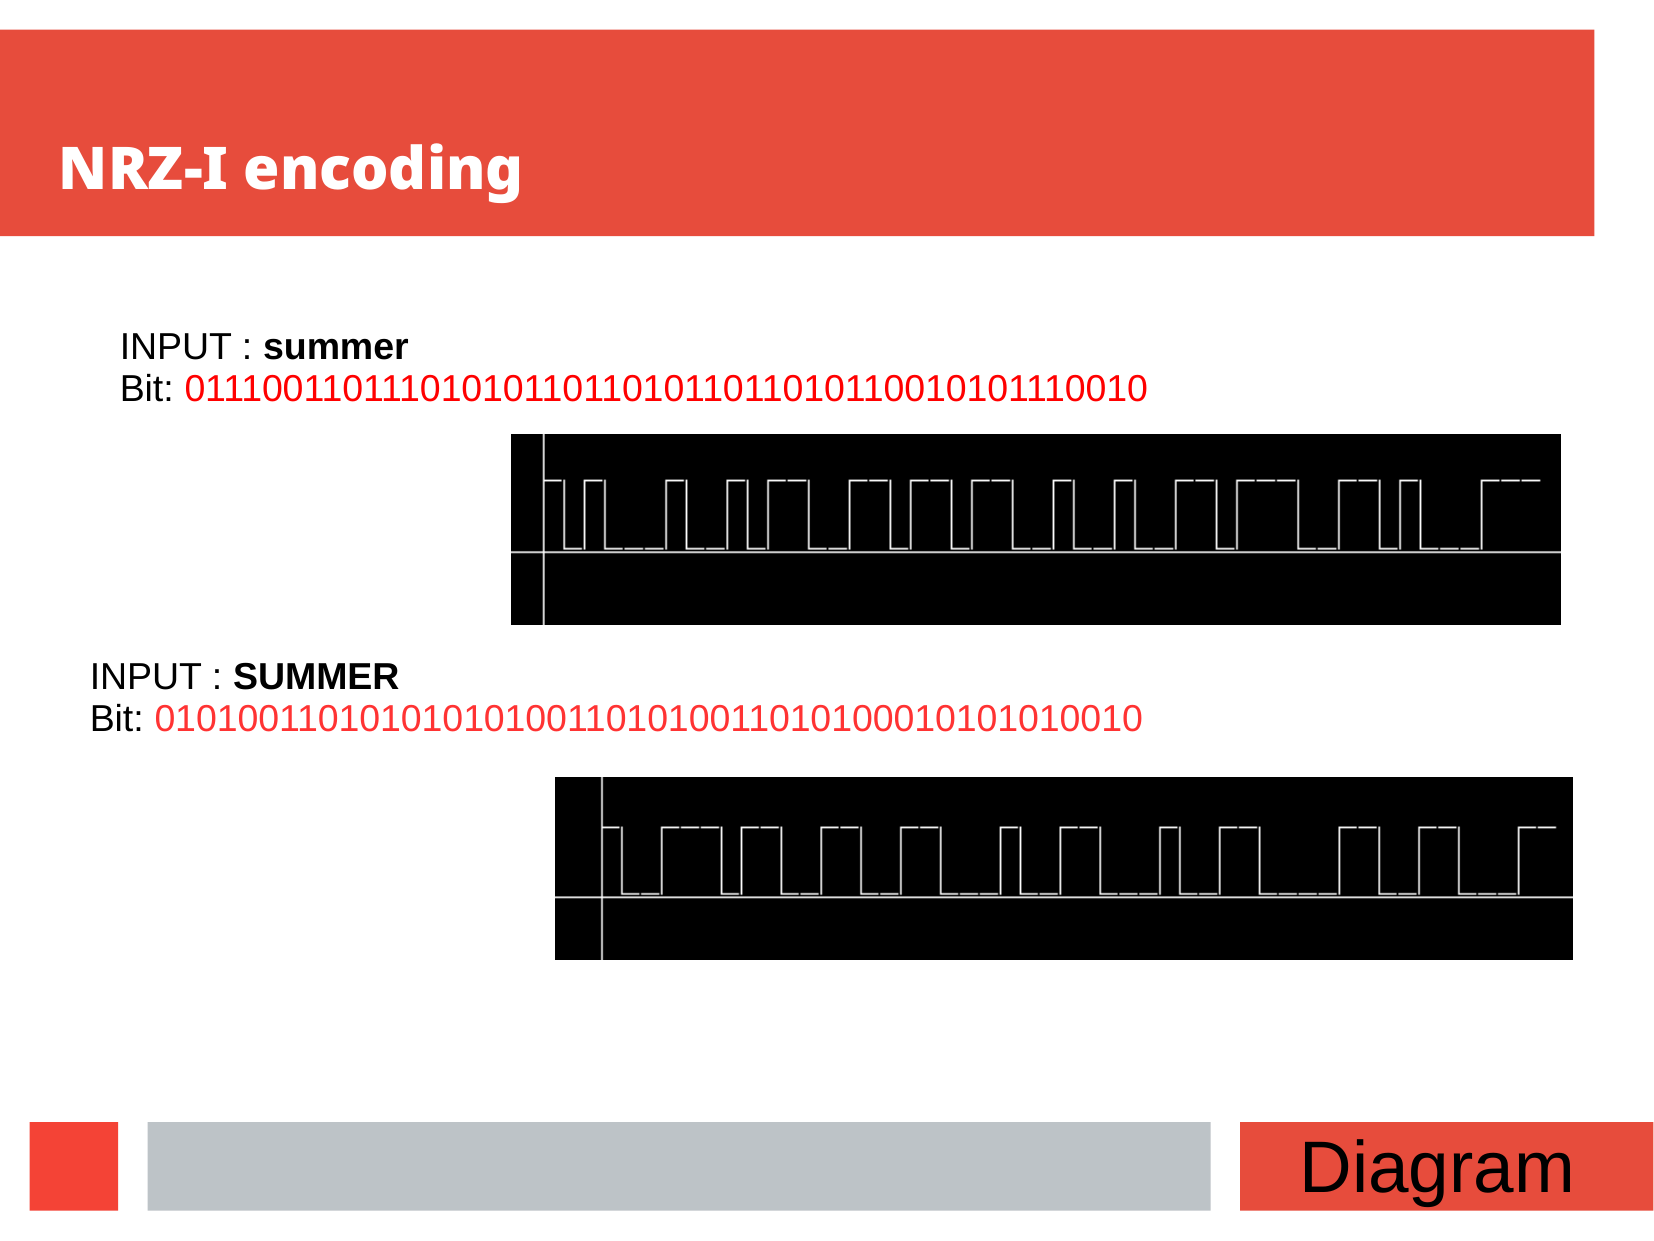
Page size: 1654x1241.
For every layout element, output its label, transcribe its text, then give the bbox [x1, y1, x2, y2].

text_box INPUT : SUMMER Bit: 010100110101010101001101010011010100010101010010 [75, 648, 1426, 796]
text_box INPUT : summer Bit: 011100110111010101101101011011010110010101110010 [105, 318, 1456, 466]
picture [555, 777, 1573, 961]
text_box Diagram [1284, 1118, 1591, 1216]
picture [511, 434, 1561, 625]
title NRZ-I encoding [59, 59, 1595, 207]
